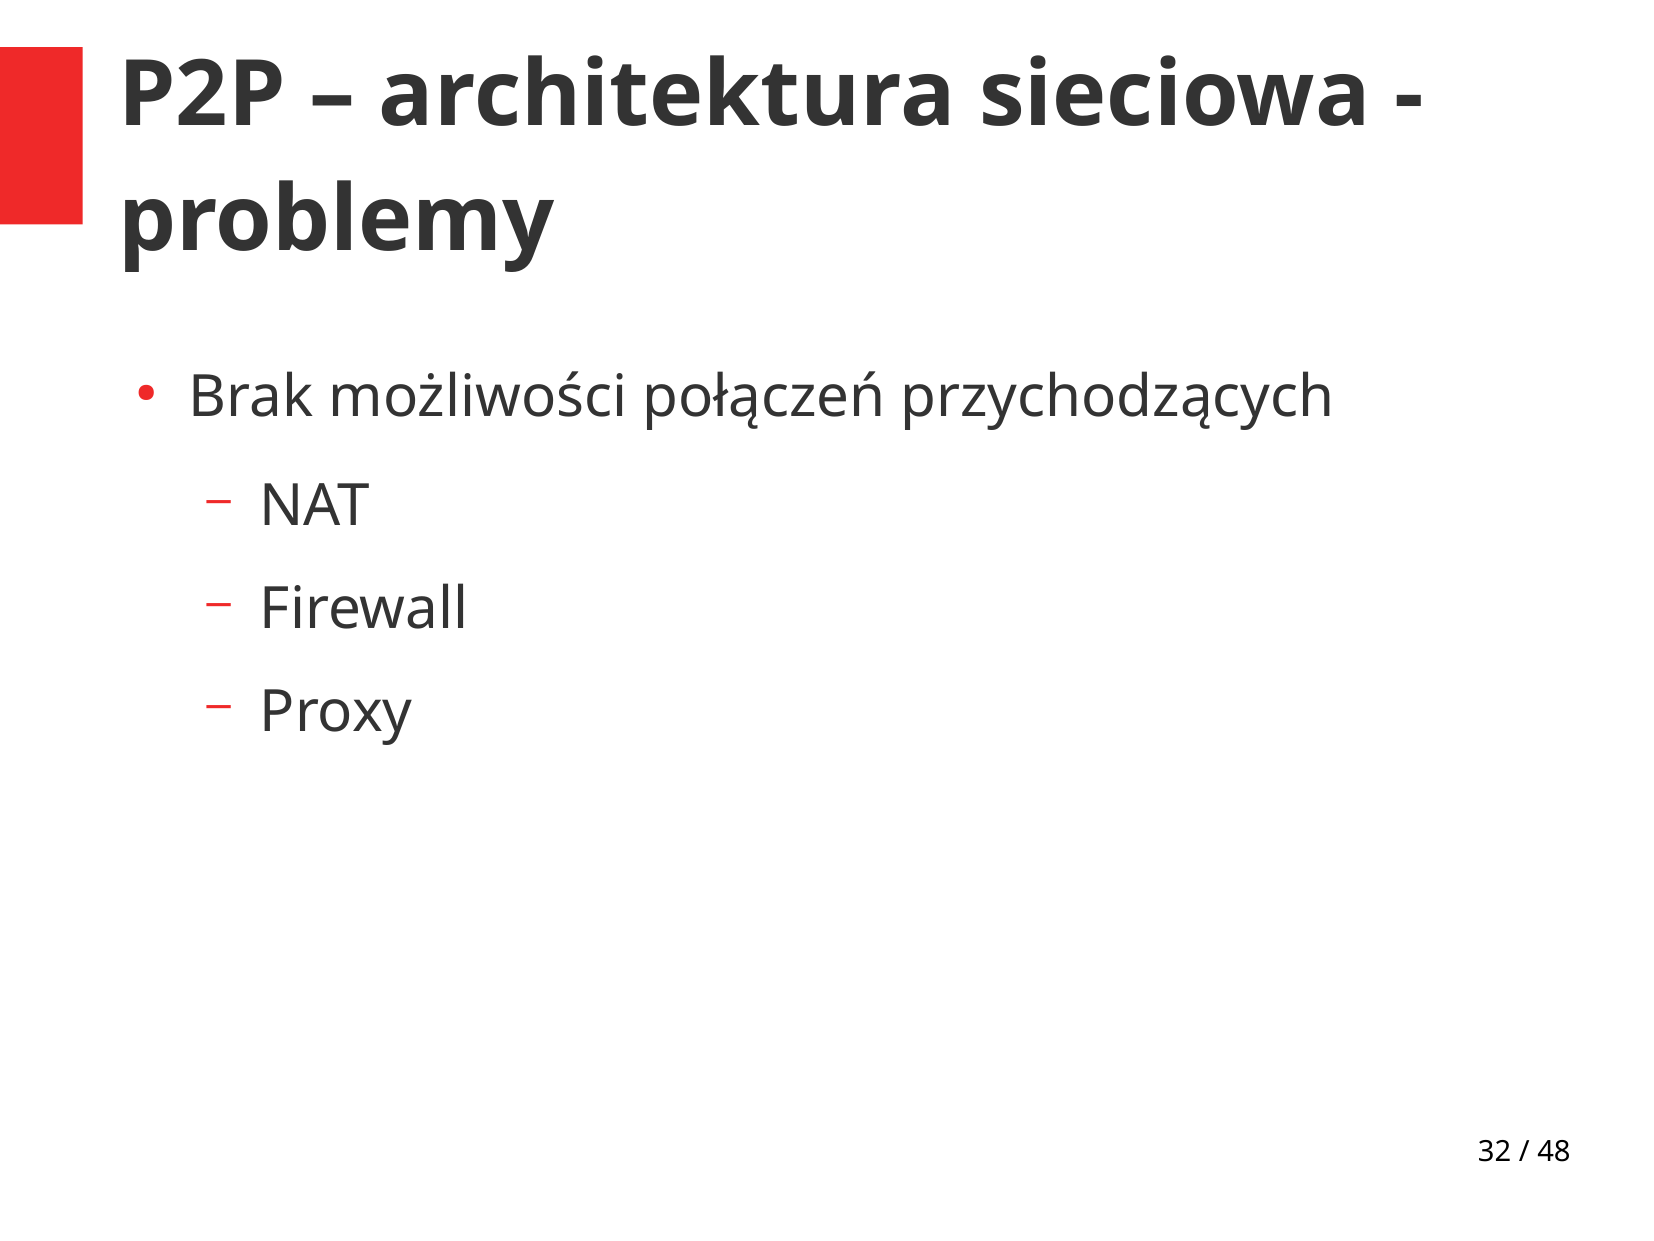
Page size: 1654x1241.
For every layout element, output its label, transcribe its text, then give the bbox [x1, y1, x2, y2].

list Brak możliwości połączeń przychodzących NAT Firewall Proxy [118, 354, 1536, 1074]
title P2P – architektura sieciowa - problemy [118, 45, 1571, 260]
